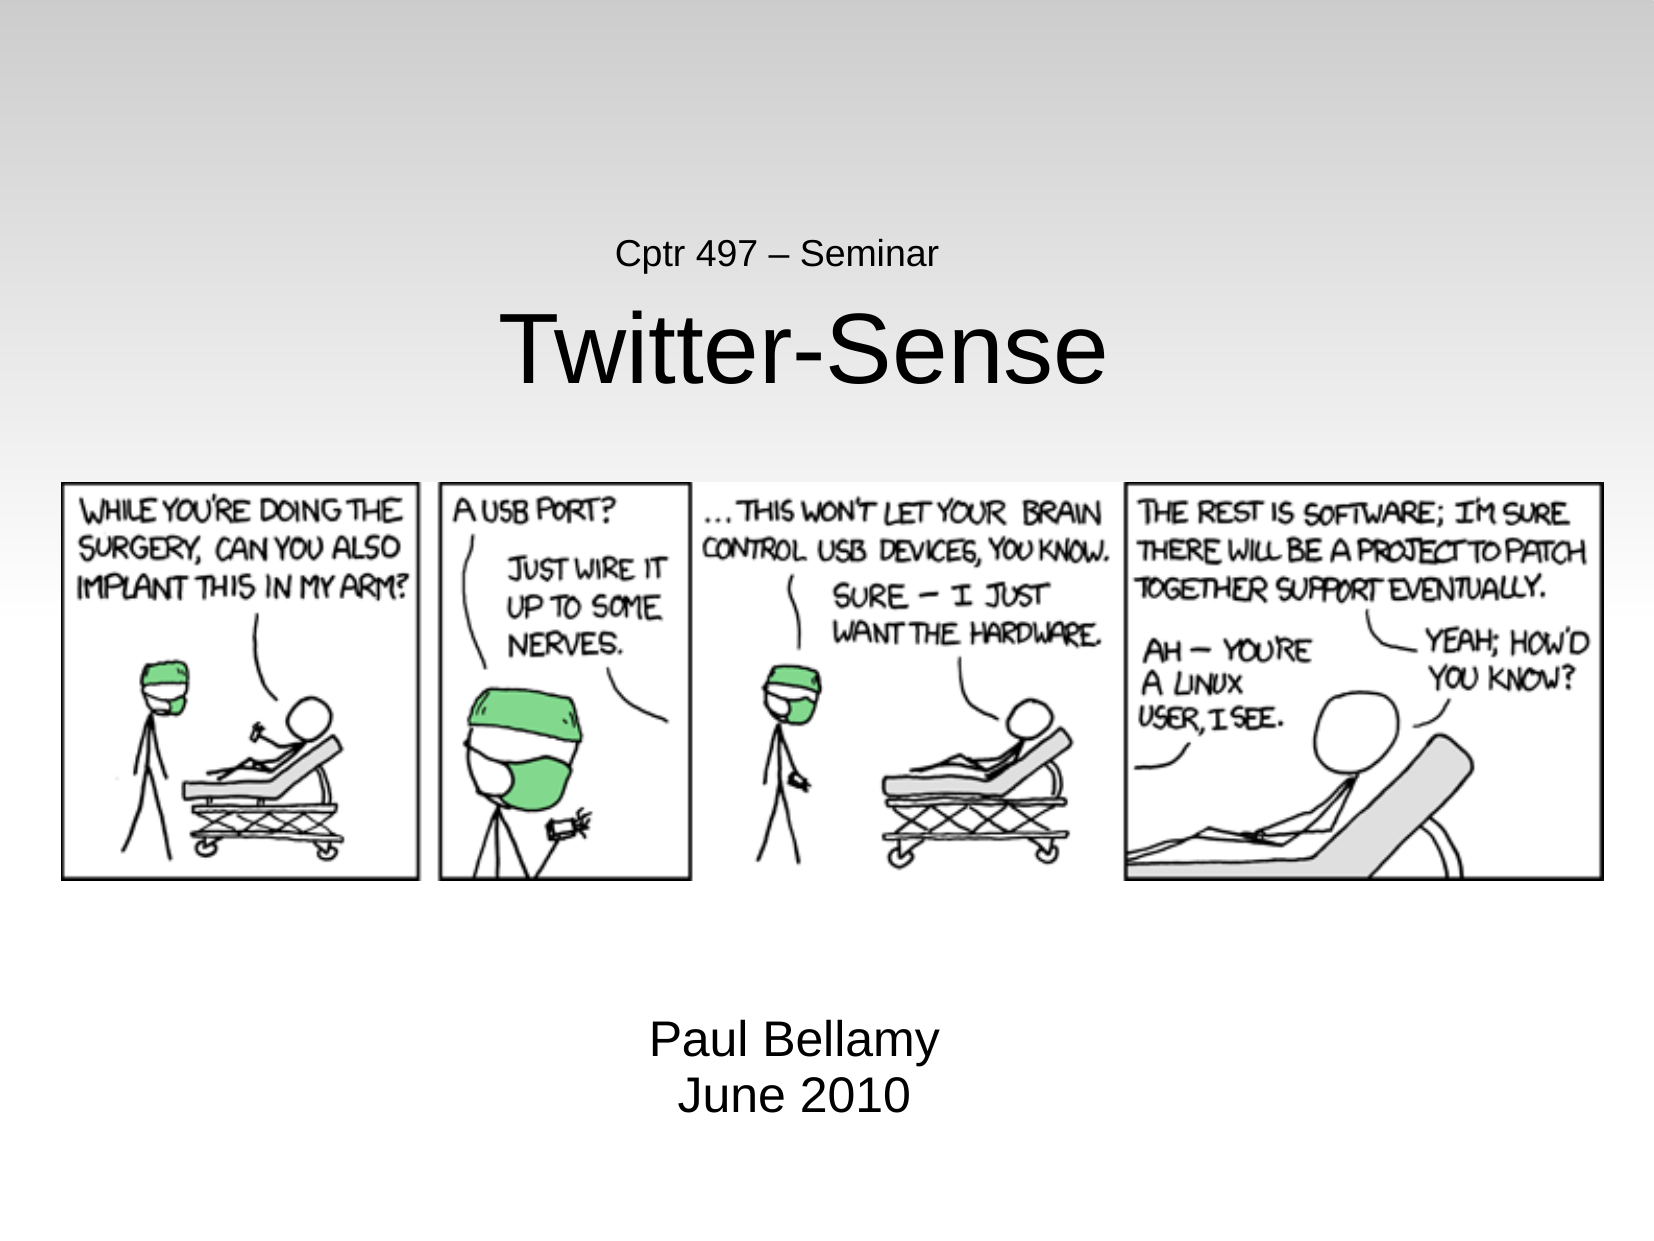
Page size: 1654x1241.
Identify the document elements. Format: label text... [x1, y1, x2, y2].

text_box Cptr 497 – Seminar [600, 225, 955, 283]
text_box Twitter-Sense [484, 285, 1126, 413]
text_box Paul Bellamy June 2010 [633, 1004, 976, 1131]
picture [61, 482, 1604, 881]
